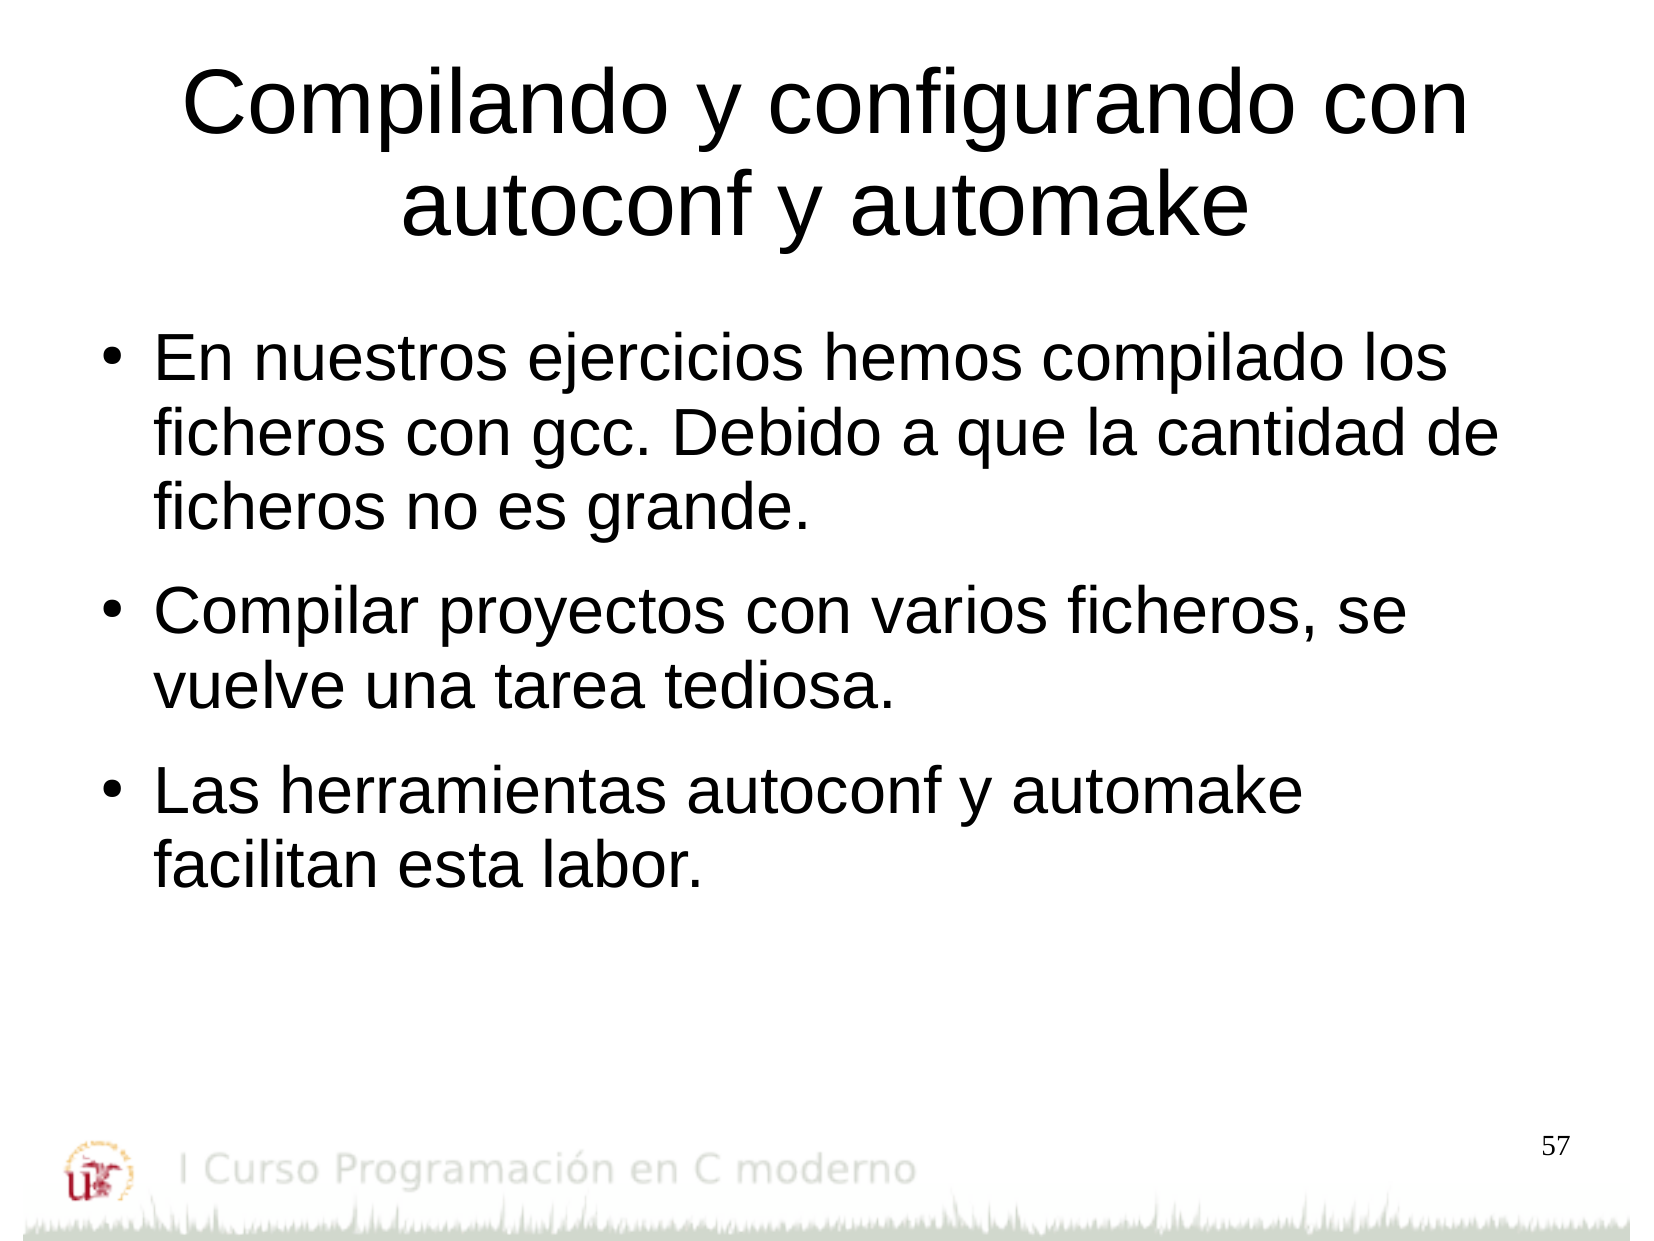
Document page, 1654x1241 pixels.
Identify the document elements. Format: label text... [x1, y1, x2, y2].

picture [23, 1136, 1630, 1241]
title Compilando y configurando con autoconf y automake [82, 49, 1571, 257]
list En nuestros ejercicios hemos compilado los ficheros con gcc. Debido a que la cantidad de ficheros no es grande. Compilar proyectos con varios ficheros, se vuelve una tarea tediosa. Las herramientas autoconf y automake facilitan esta labor. [82, 319, 1538, 1040]
